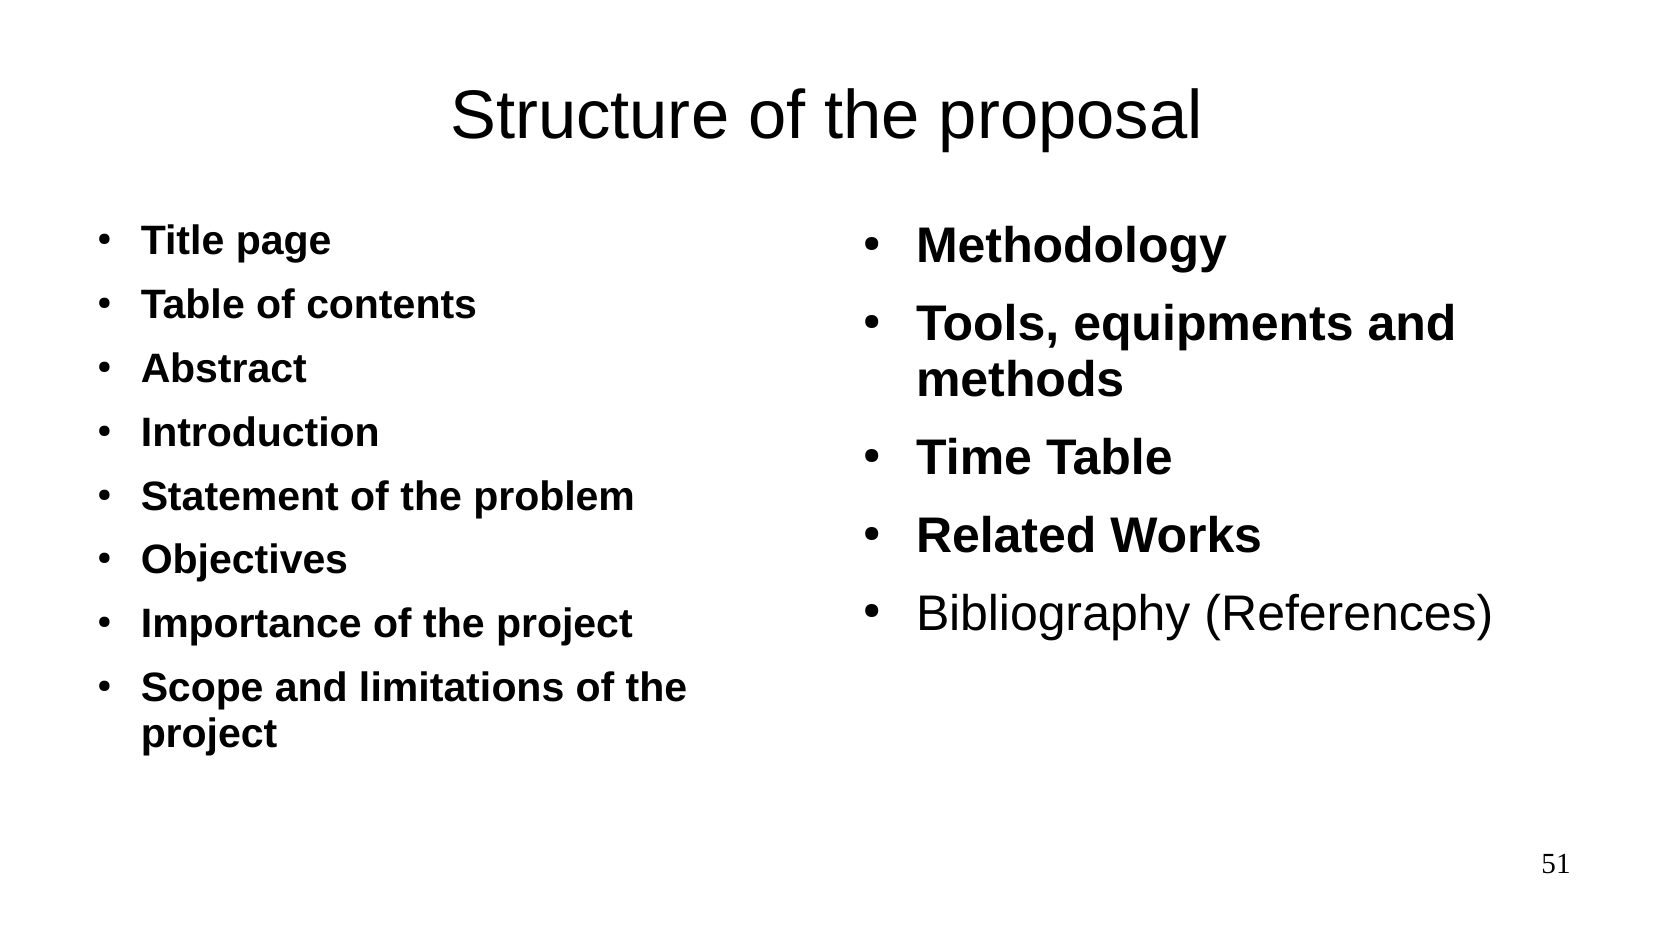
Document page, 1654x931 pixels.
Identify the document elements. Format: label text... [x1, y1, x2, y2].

list Title page Table of contents Abstract Introduction Statement of the problem Objectives Importance of the project Scope and limitations of the project [82, 217, 809, 758]
list Methodology Tools, equipments and methods Time Table Related Works Bibliography (References) [845, 217, 1572, 758]
title Structure of the proposal [82, 37, 1571, 193]
